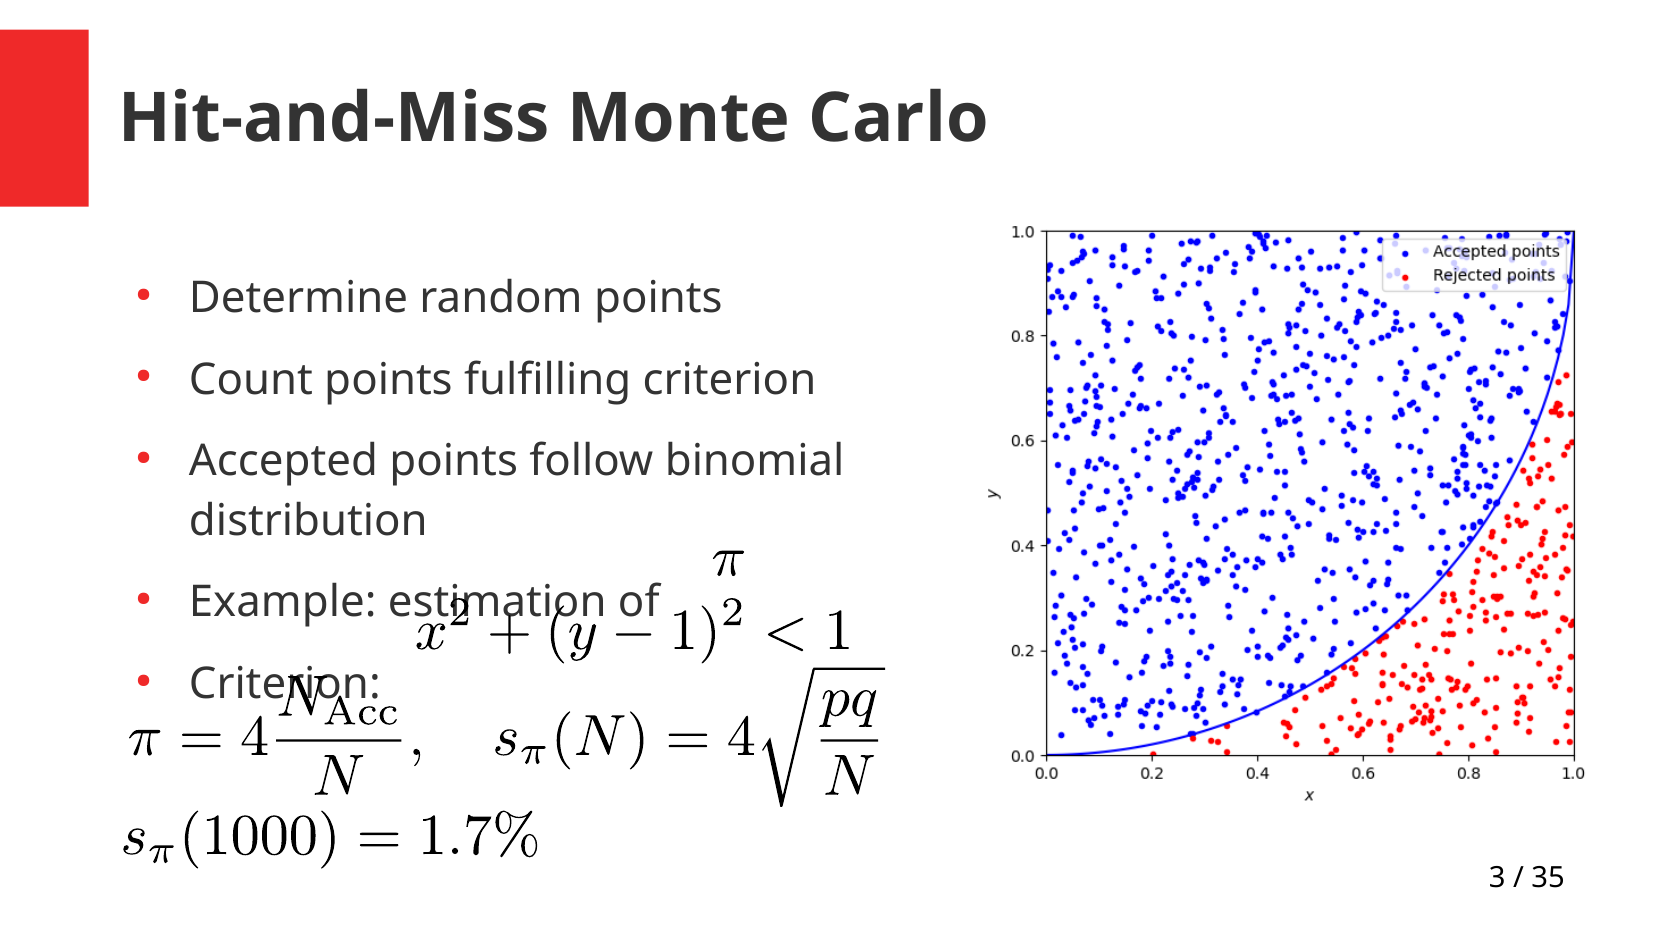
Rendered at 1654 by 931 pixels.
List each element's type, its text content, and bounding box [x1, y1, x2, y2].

picture [118, 595, 888, 871]
picture [711, 550, 745, 577]
picture [961, 149, 1642, 830]
list Determine random points Count points fulfilling criterion Accepted points follow binomial distribution Example: estimation of Criterion: [118, 265, 961, 806]
chart [772, 439, 891, 499]
title Hit-and-Miss Monte Carlo [118, 37, 1571, 193]
